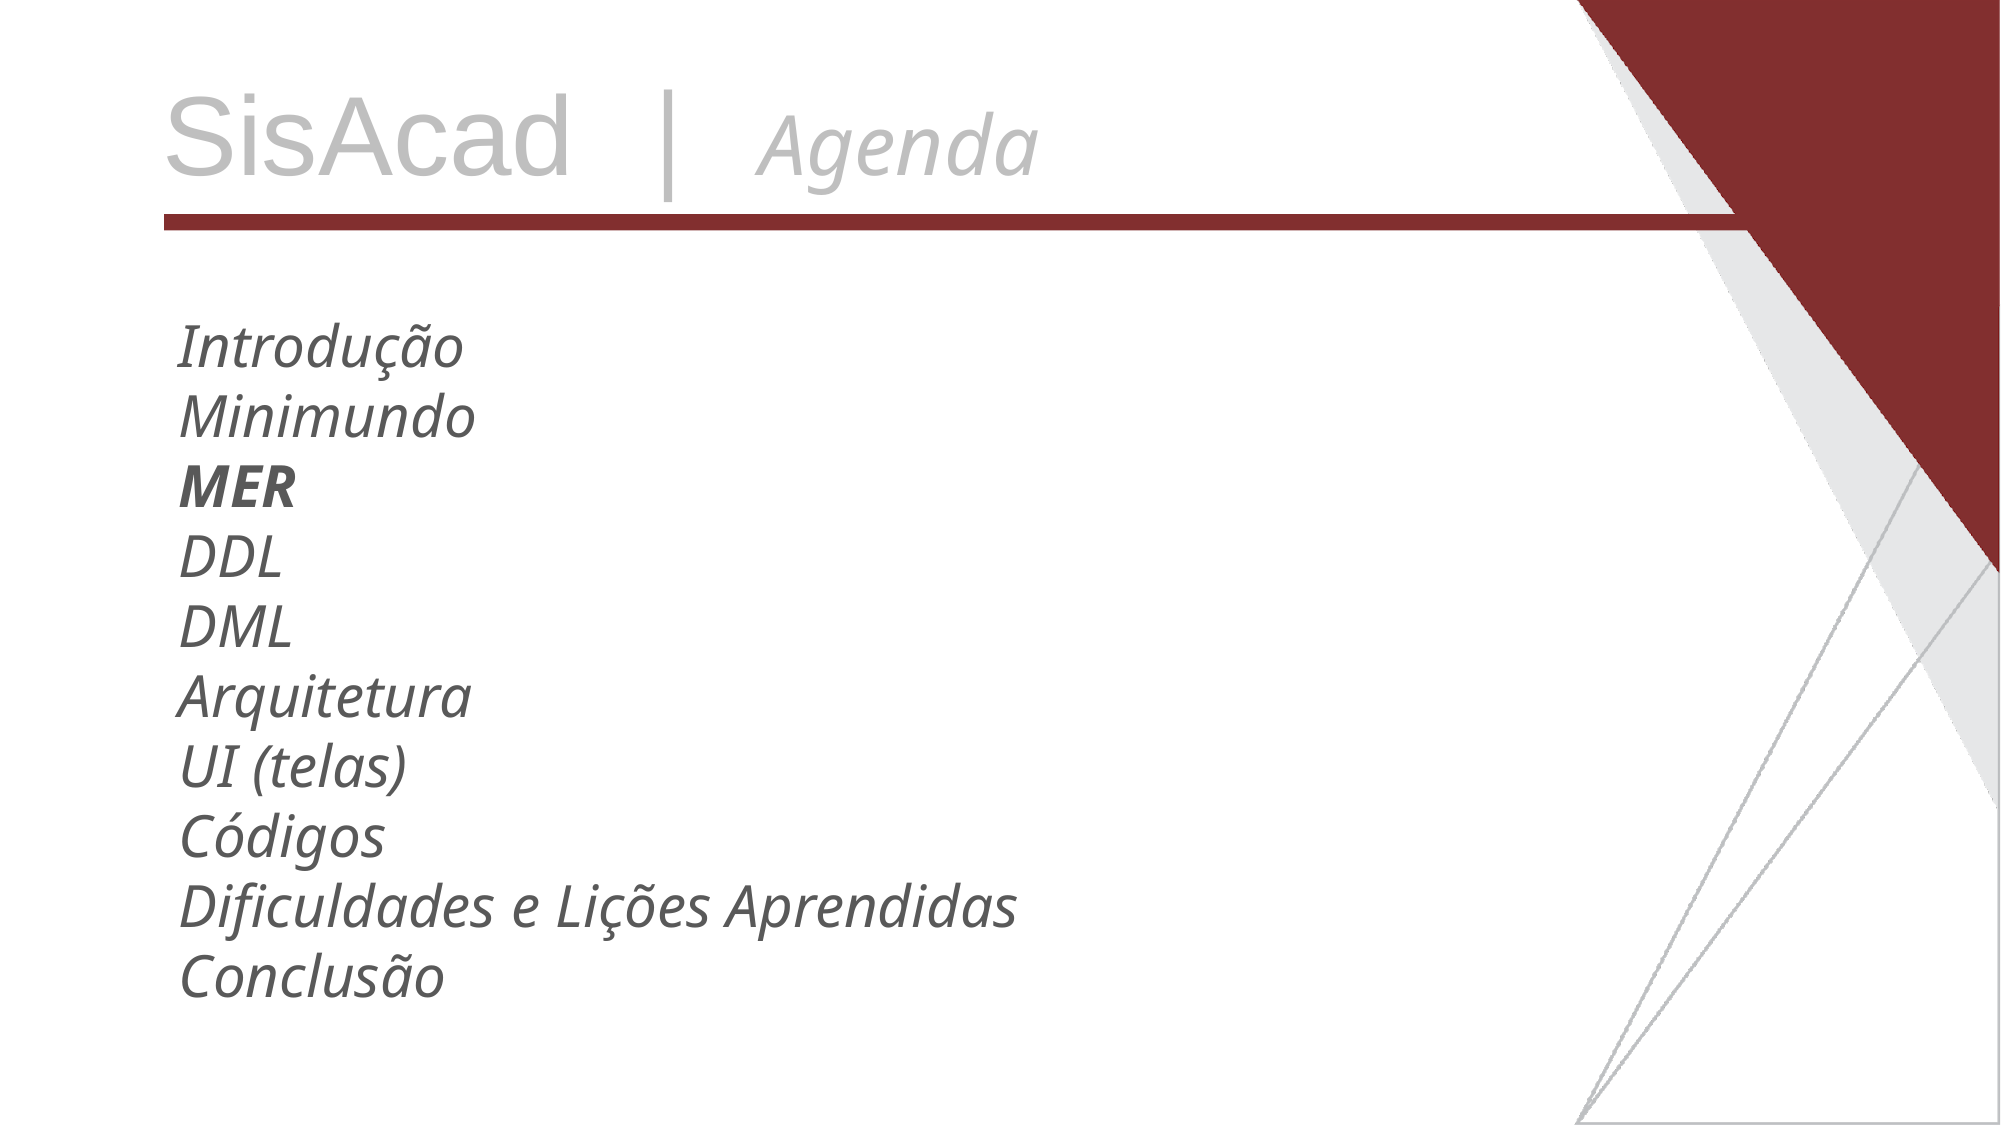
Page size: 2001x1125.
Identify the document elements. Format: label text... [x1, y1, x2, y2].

text_box Introdução Minimundo MER DDL DML Arquitetura UI (telas) Códigos Dificuldades e Lições Aprendidas Conclusão [164, 302, 1730, 1125]
text_box SisAcad | Agenda [147, 55, 1681, 208]
text_box [164, 214, 1927, 231]
picture [0, 0, 2001, 1125]
